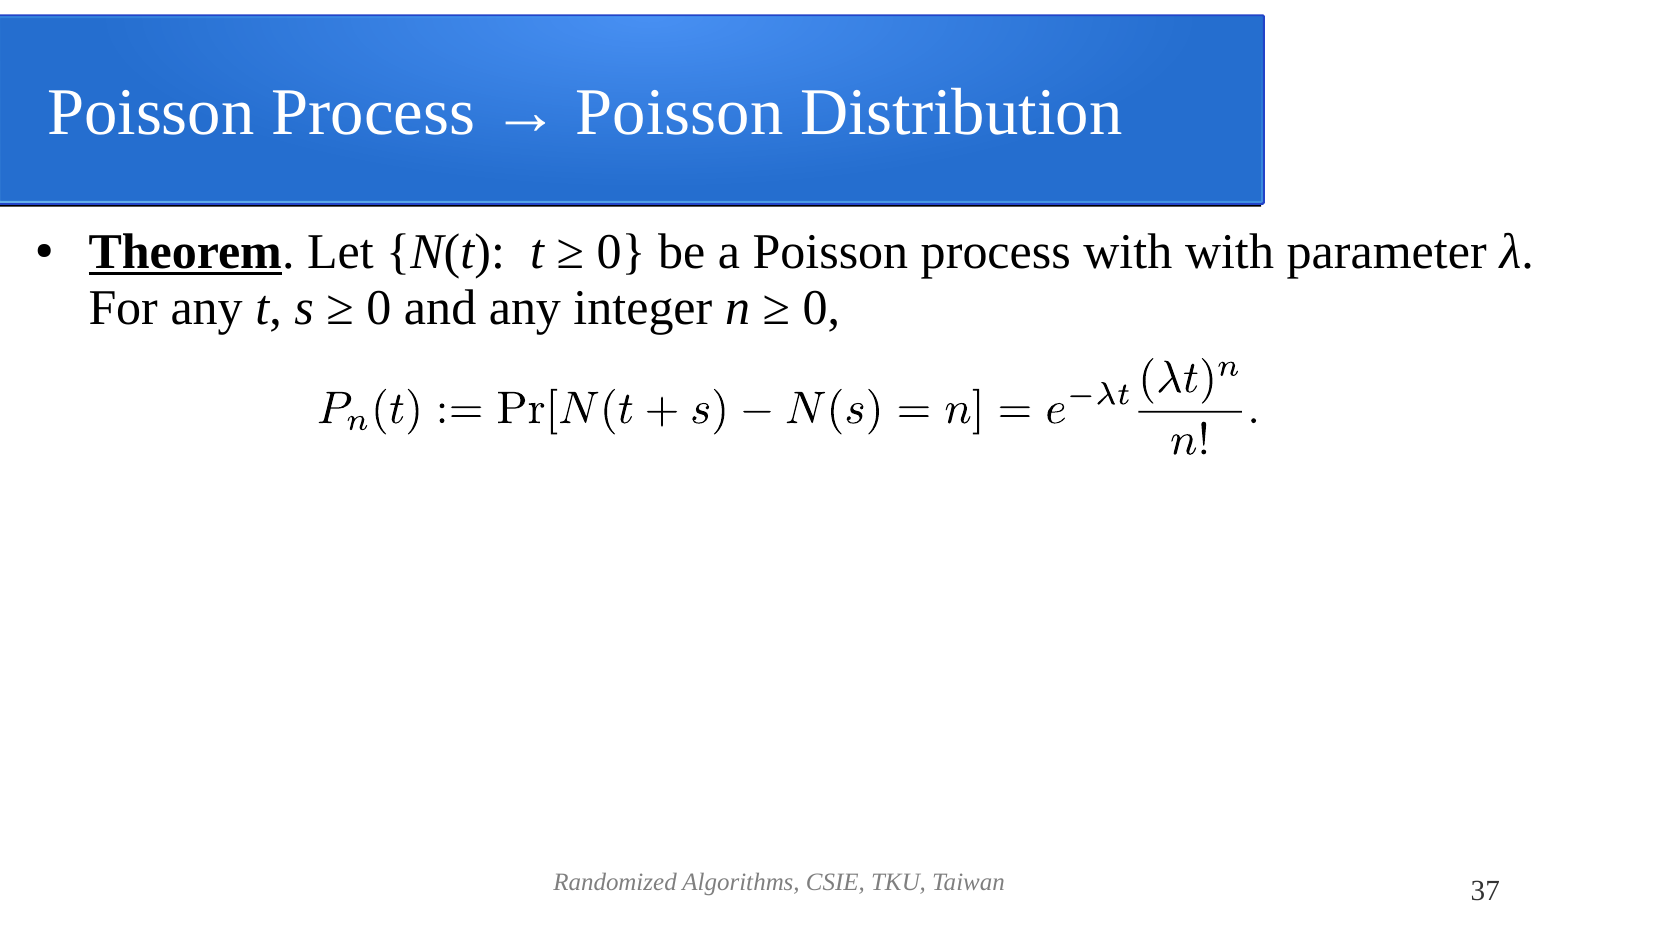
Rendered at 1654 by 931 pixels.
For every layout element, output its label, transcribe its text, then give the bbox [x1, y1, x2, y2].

title Poisson Process → Poisson Distribution [47, 35, 1199, 189]
list Theorem. Let {N(t): t ≥ 0} be a Poisson process with with parameter λ. For any t, s ≥ 0 and any integer n ≥ 0, [17, 224, 1560, 764]
picture [316, 358, 1257, 455]
